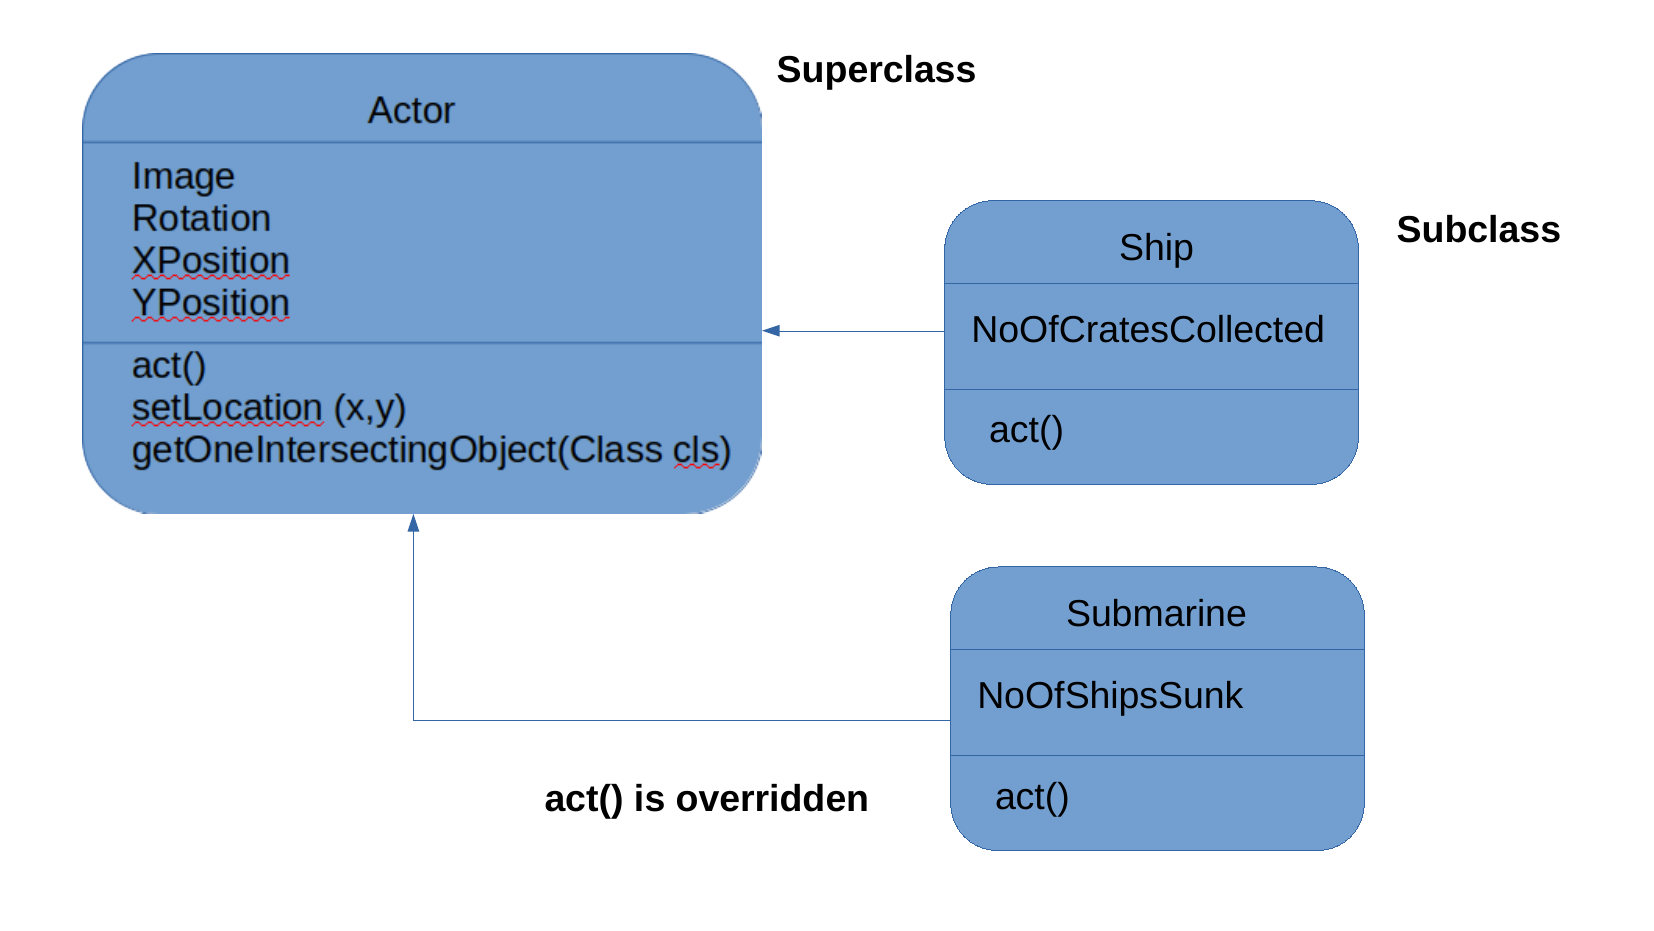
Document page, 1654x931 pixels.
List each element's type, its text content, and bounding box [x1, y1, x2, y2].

text_box act() [974, 401, 1418, 473]
text_box Ship [1104, 218, 1223, 276]
text_box [944, 390, 1359, 485]
text_box NoOfShipsSunk [962, 667, 1353, 739]
text_box [944, 200, 1359, 283]
text_box act() is overridden [529, 769, 926, 833]
text_box [944, 284, 1359, 389]
text_box Subclass [1381, 200, 1654, 258]
text_box Submarine [1051, 584, 1276, 642]
text_box [950, 566, 1365, 649]
text_box [950, 650, 1365, 755]
text_box [950, 756, 1365, 851]
text_box Superclass [761, 41, 1093, 99]
text_box act() [980, 767, 1424, 839]
picture [82, 53, 762, 514]
text_box NoOfCratesCollected [956, 301, 1347, 373]
